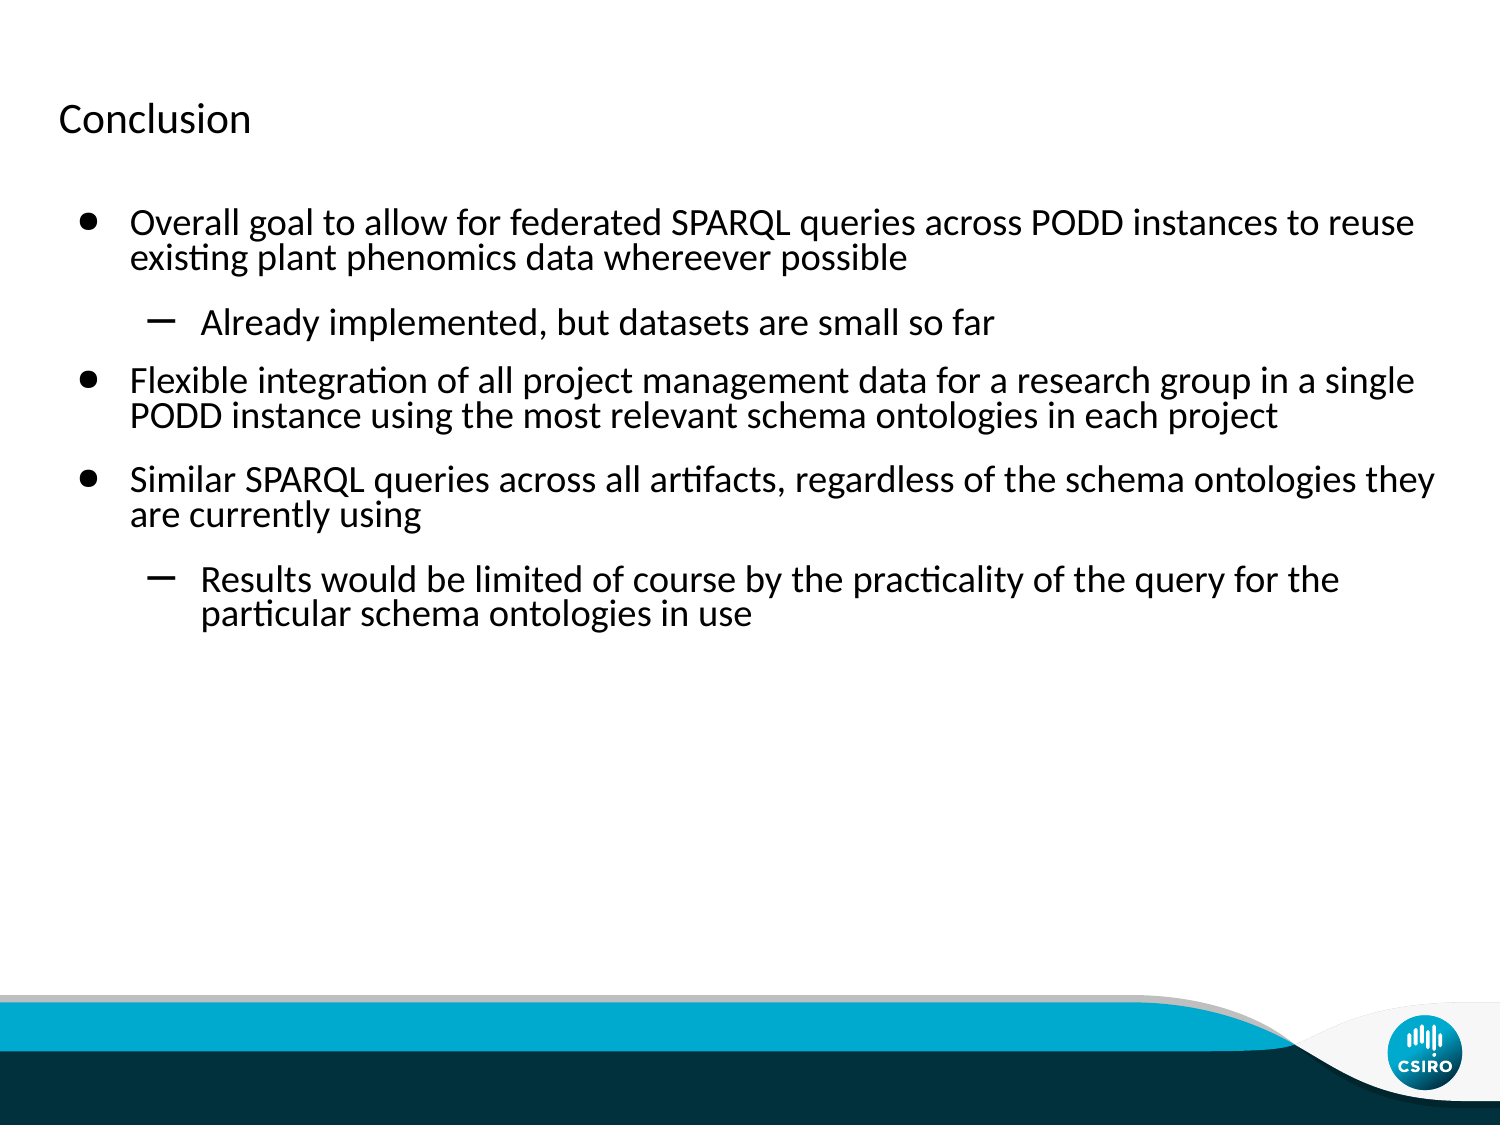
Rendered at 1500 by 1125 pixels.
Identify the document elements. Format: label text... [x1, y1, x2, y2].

title Conclusion [58, 45, 1447, 185]
list Overall goal to allow for federated SPARQL queries across PODD instances to reuse existing plant phenomics data whereever possible Already implemented, but datasets are small so far Flexible integration of all project management data for a research group in a single PODD instance using the most relevant schema ontologies in each project Similar SPARQL queries across all artifacts, regardless of the schema ontologies they are currently using Results would be limited of course by the practicality of the query for the particular schema ontologies in use [58, 208, 1447, 959]
